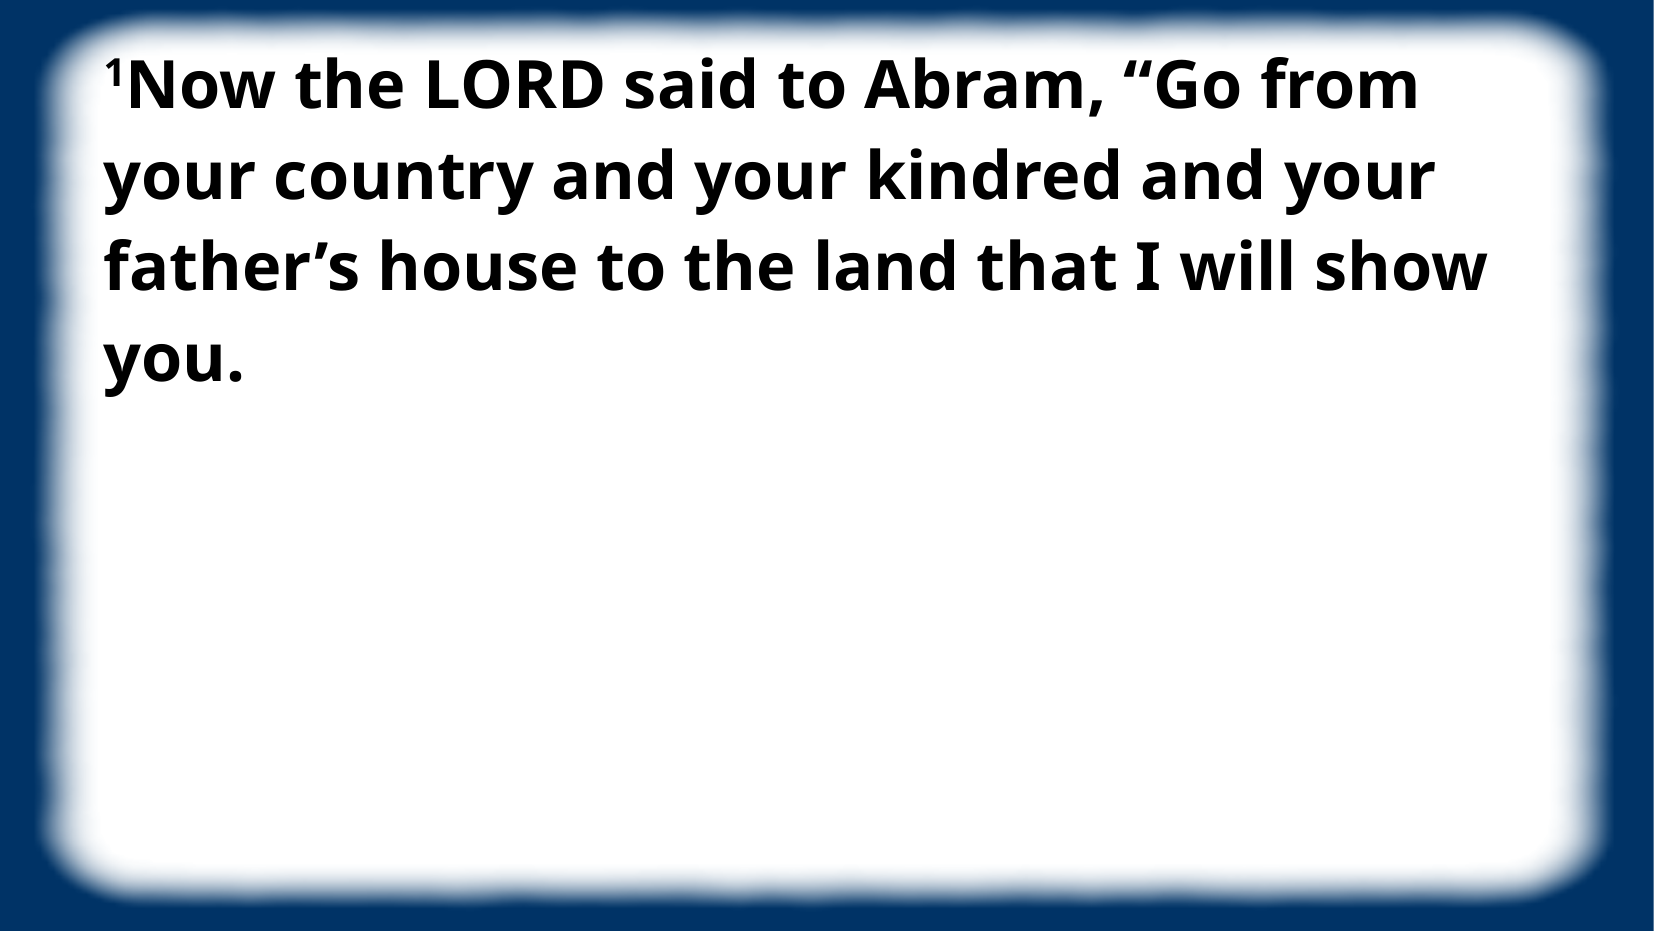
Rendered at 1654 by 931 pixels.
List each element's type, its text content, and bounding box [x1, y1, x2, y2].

picture [0, 0, 1654, 931]
text_box 1Now the Lord said to Abram, “Go from your country and your kindred and your father’s house to the land that I will show you. [88, 30, 1529, 400]
